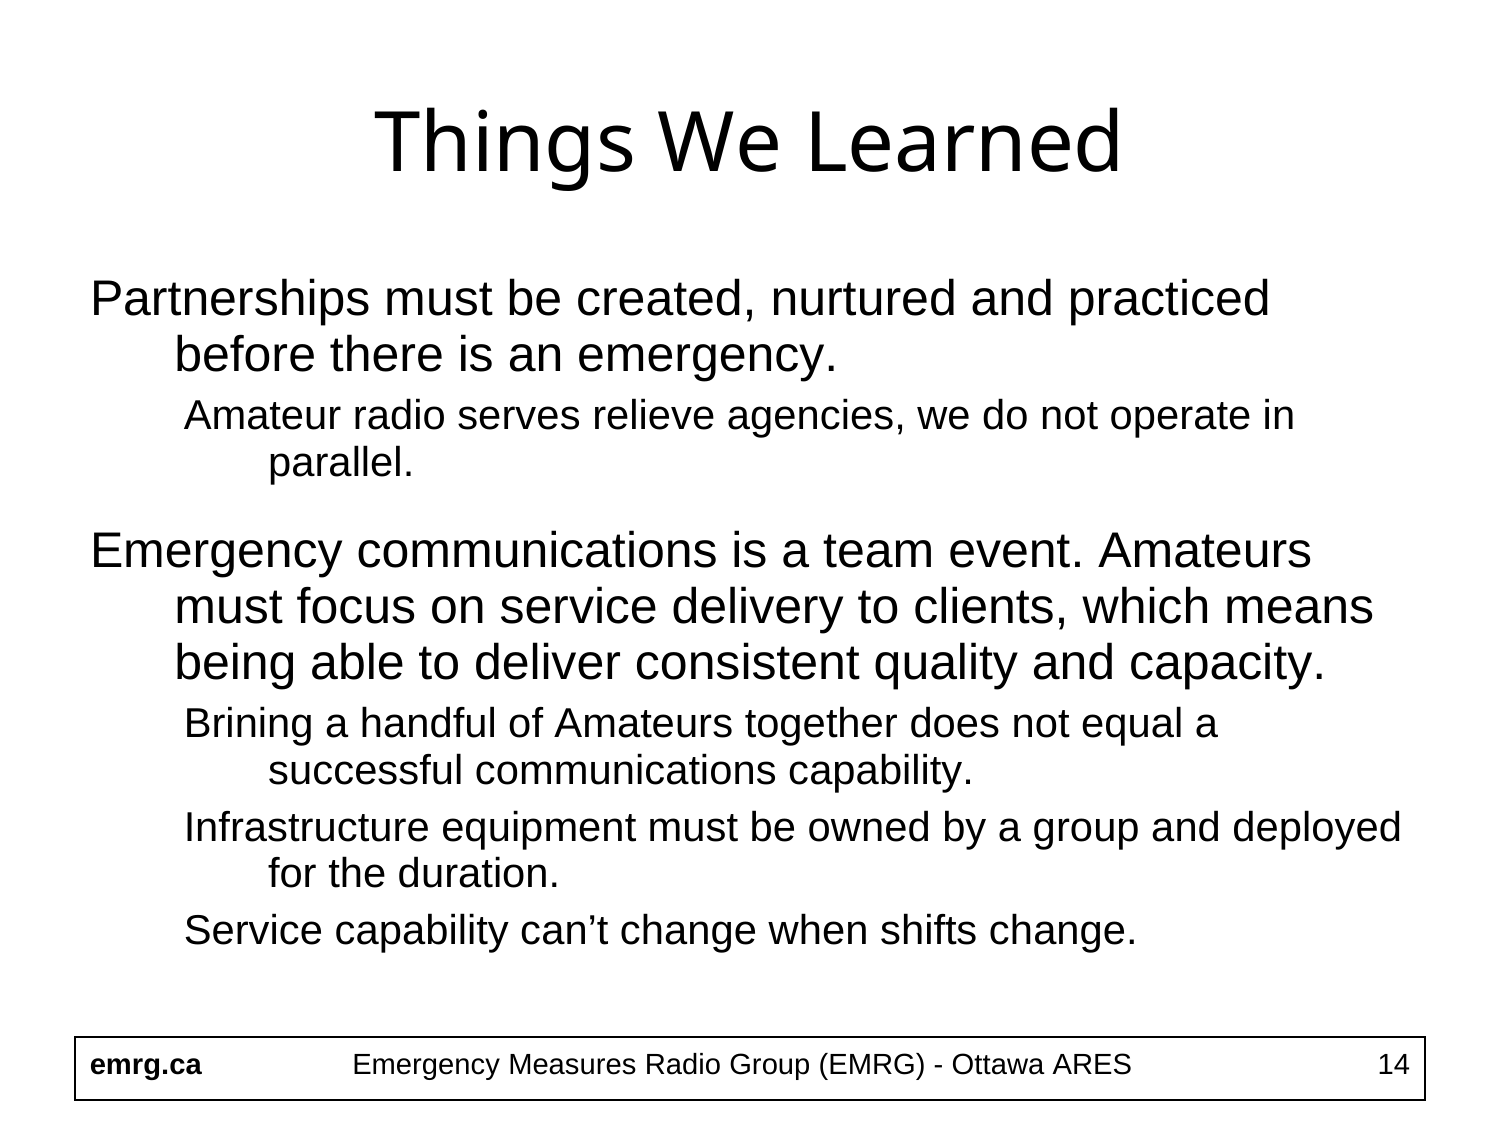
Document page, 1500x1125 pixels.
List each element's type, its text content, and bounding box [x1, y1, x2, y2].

title Things We Learned [75, 45, 1426, 233]
text_box Emergency Measures Radio Group (EMRG) - Ottawa ARES [247, 1037, 1238, 1103]
text_box <number> [1246, 1037, 1426, 1103]
list Partnerships must be created, nurtured and practiced before there is an emergency. Amateur radio serves relieve agencies, we do not operate in parallel. Emergency communications is a team event. Amateurs must focus on service delivery to clients, which means being able to deliver consistent quality and capacity. Brining a handful of Amateurs together does not equal a successful communications capability. Infrastructure equipment must be owned by a group and deployed for the duration. Service capability can’t change when shifts change. [75, 262, 1426, 1125]
